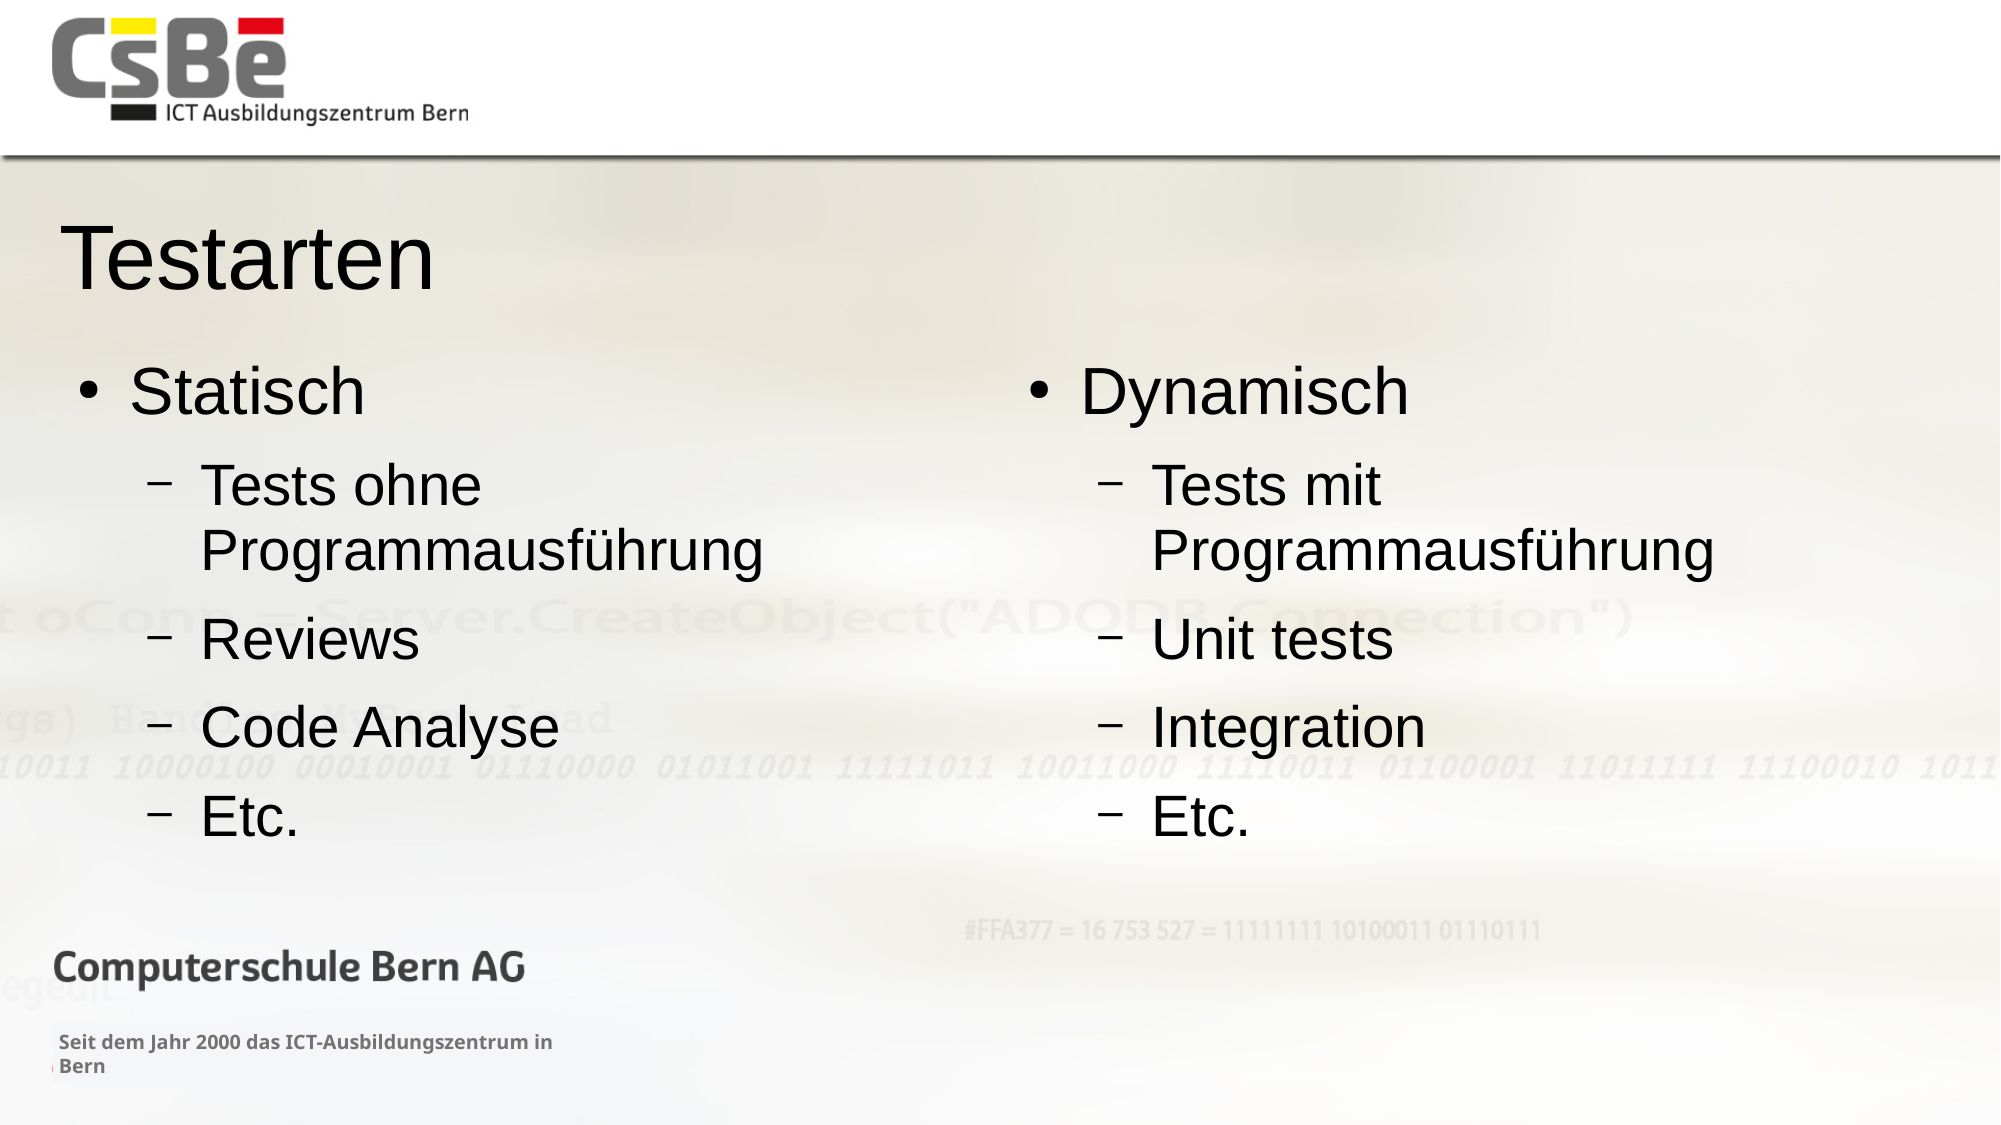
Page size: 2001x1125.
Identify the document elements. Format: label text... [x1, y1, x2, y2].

list Dynamisch Tests mit Programmausführung Unit tests Integration Etc. [1009, 354, 1920, 909]
picture [0, 0, 2001, 1125]
list Testarten [59, 206, 1920, 355]
list Statisch Tests ohne Programmausführung Reviews Code Analyse Etc. [59, 355, 896, 909]
